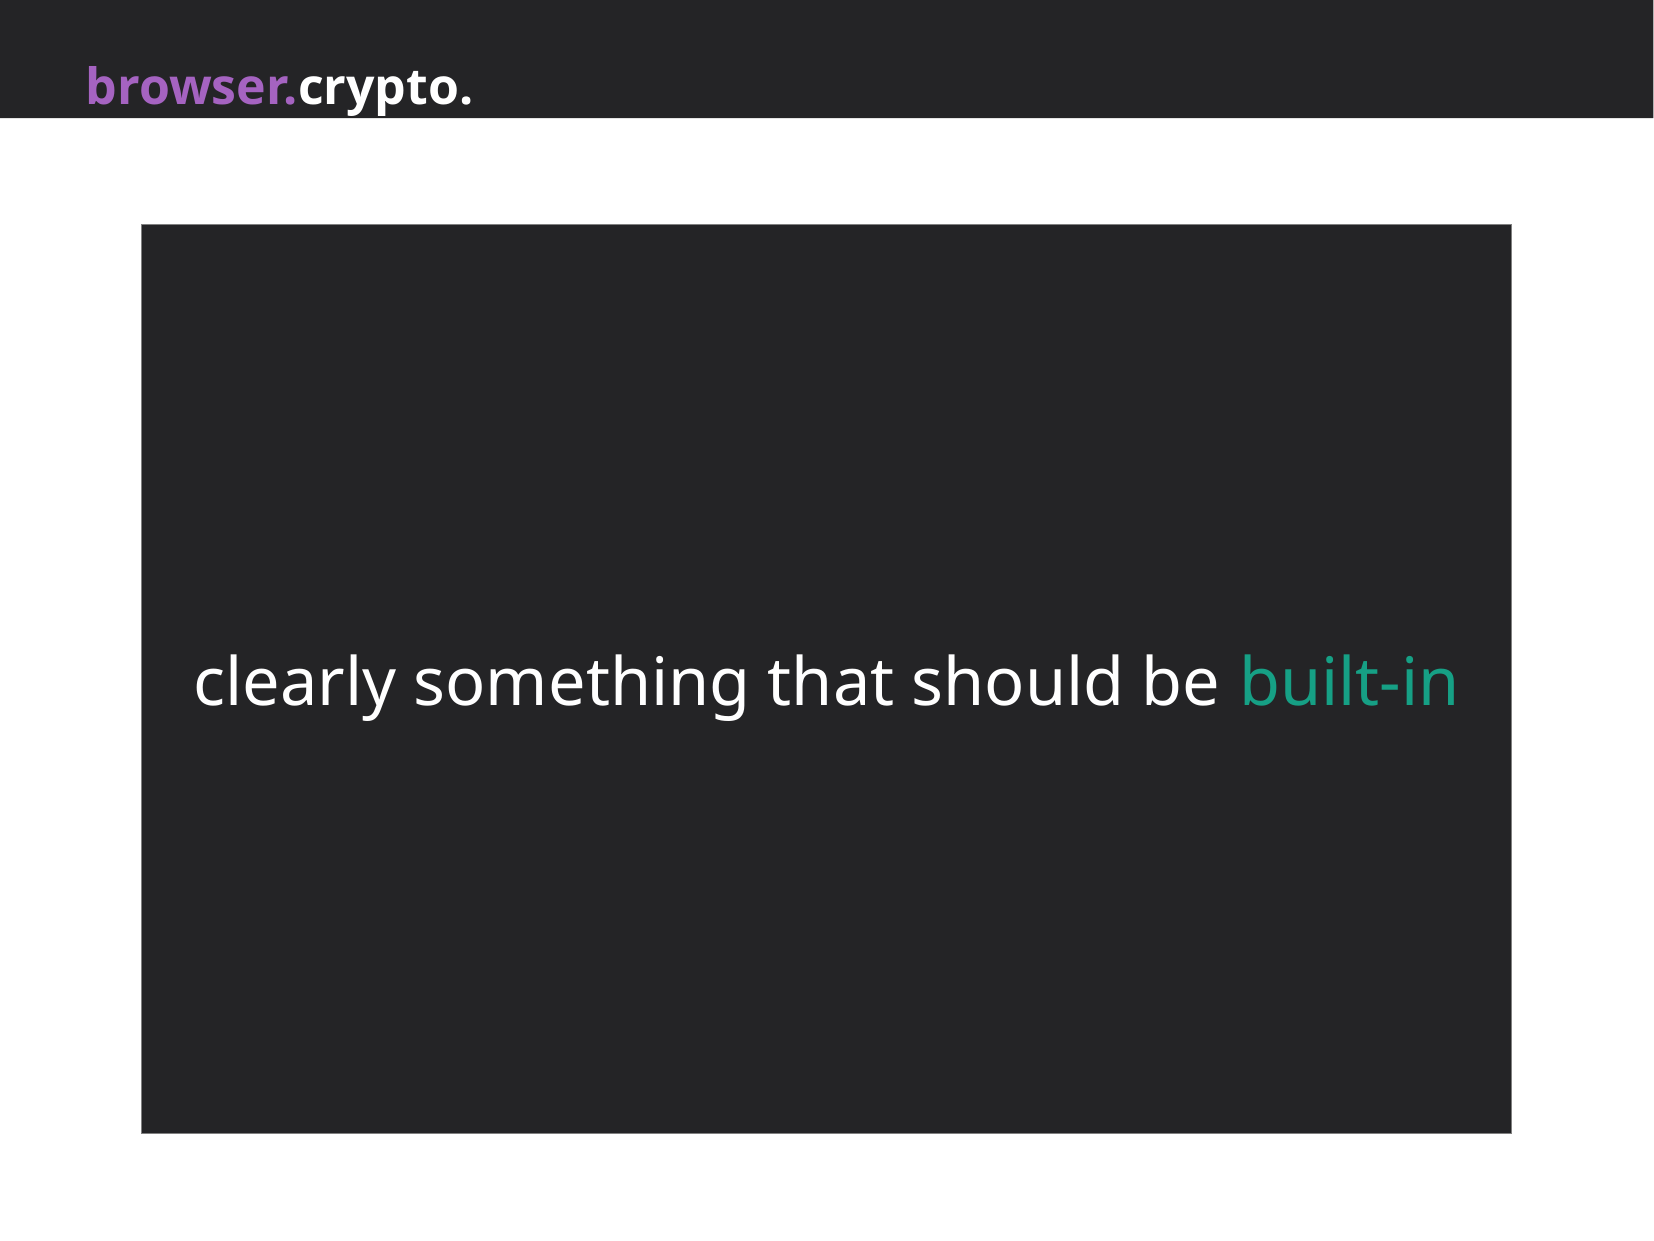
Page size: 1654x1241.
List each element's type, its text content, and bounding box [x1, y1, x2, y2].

text_box browser.crypto. [70, 43, 567, 119]
text_box clearly something that should be built-in [141, 224, 1512, 1134]
text_box [0, 0, 1654, 119]
text_box [165, 531, 1441, 1087]
